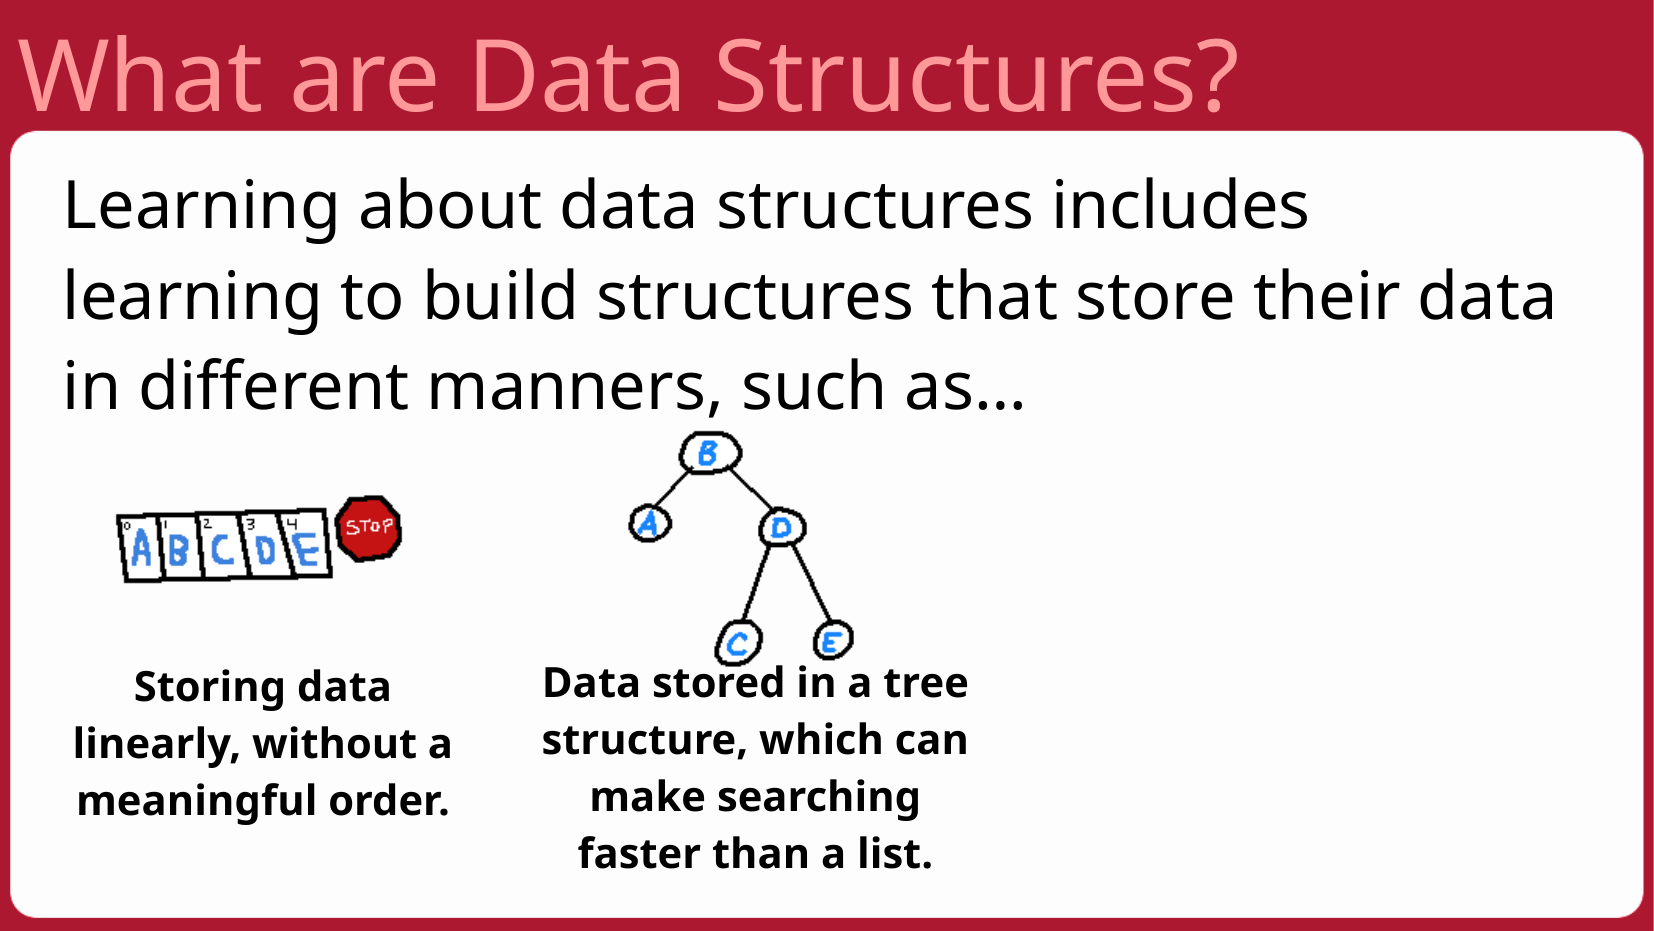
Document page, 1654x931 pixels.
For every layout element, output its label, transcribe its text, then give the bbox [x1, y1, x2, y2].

text_box Storing data linearly, without a meaningful order. [45, 648, 481, 836]
picture [0, 0, 1654, 931]
text_box Learning about data structures includes learning to build structures that store their data in different manners, such as… [62, 157, 1577, 397]
text_box Data stored in a tree structure, which can make searching faster than a list. [512, 665, 999, 869]
title What are Data Structures? [17, 8, 1573, 136]
